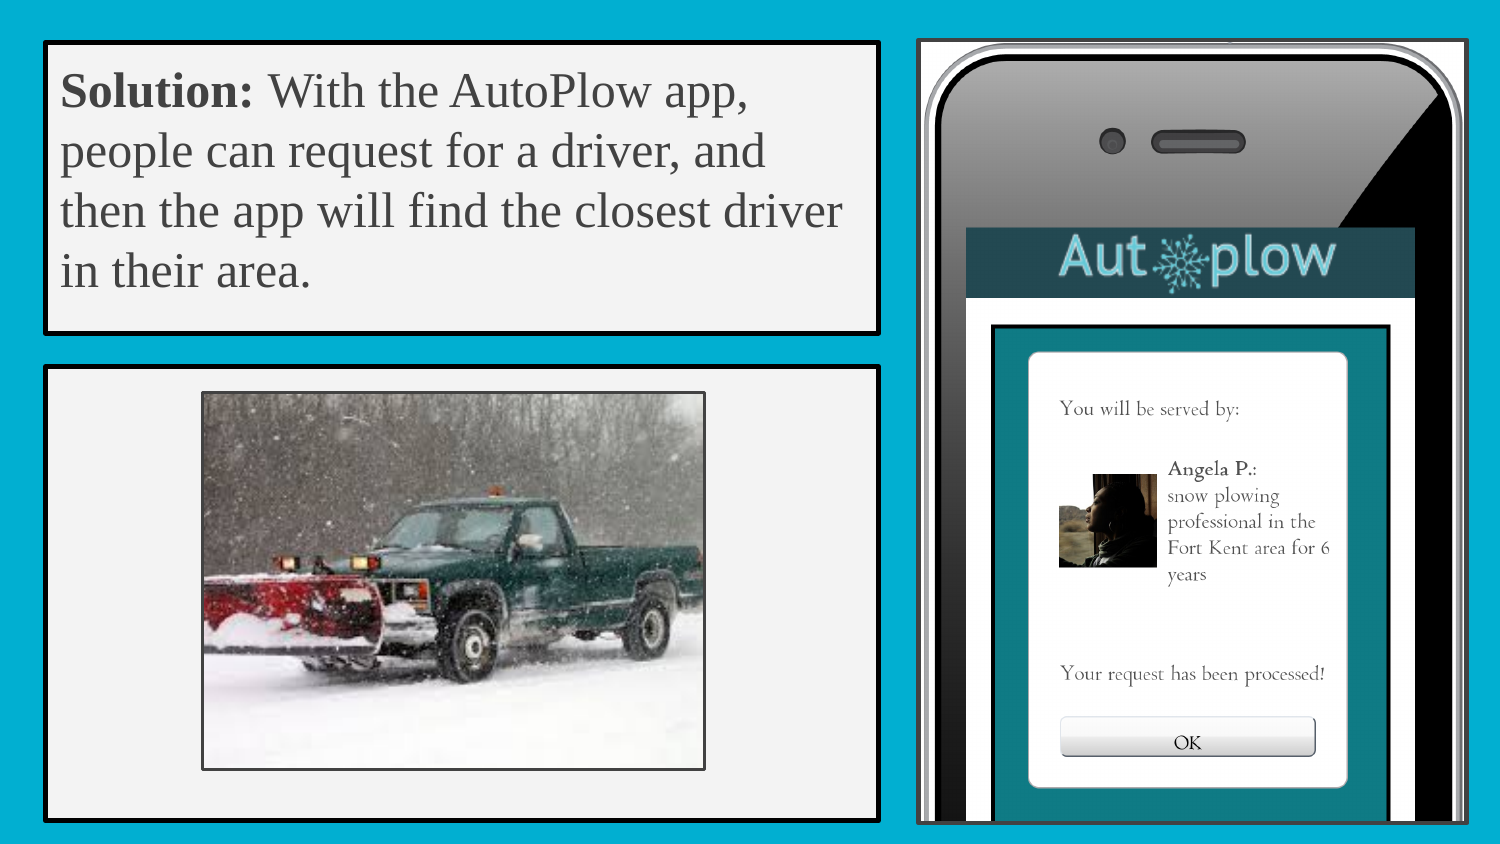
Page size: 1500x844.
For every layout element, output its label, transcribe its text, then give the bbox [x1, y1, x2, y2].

list Solution: With the AutoPlow app, people can request for a driver, and then the app will find the closest driver in their area. [45, 42, 879, 334]
picture [204, 394, 703, 768]
picture [920, 42, 1465, 821]
list [45, 366, 879, 821]
